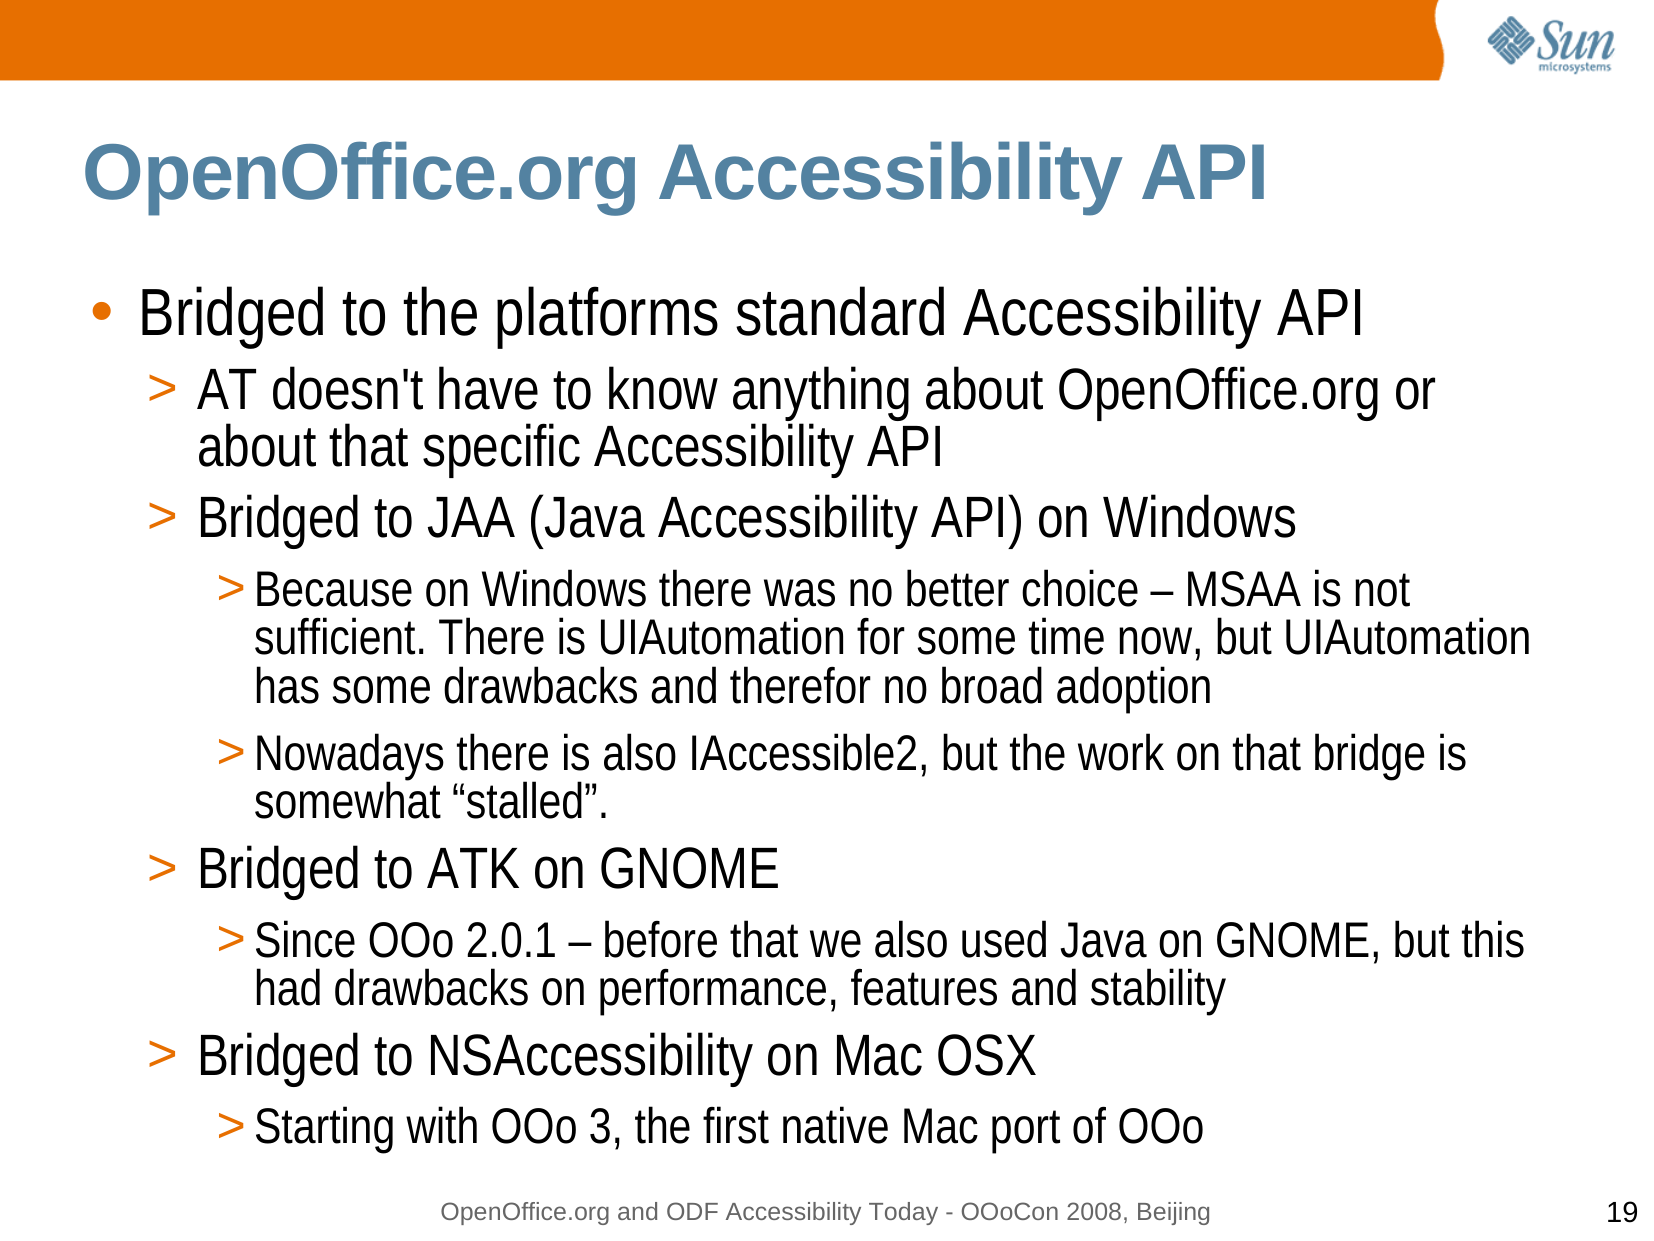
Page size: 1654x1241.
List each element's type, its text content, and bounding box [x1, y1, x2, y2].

title OpenOffice.org Accessibility API [82, 135, 1585, 251]
picture [0, 0, 1654, 83]
list Bridged to the platforms standard Accessibility API AT doesn't have to know anything about OpenOffice.org or about that specific Accessibility API Bridged to JAA (Java Accessibility API) on Windows Because on Windows there was no better choice – MSAA is not sufficient. There is UIAutomation for some time now, but UIAutomation has some drawbacks and therefor no broad adoption Nowadays there is also IAccessible2, but the work on that bridge is somewhat “stalled”. Bridged to ATK on GNOME Since OOo 2.0.1 – before that we also used Java on GNOME, but this had drawbacks on performance, features and stability Bridged to NSAccessibility on Mac OSX Starting with OOo 3, the first native Mac port of OOo [71, 283, 1545, 1156]
